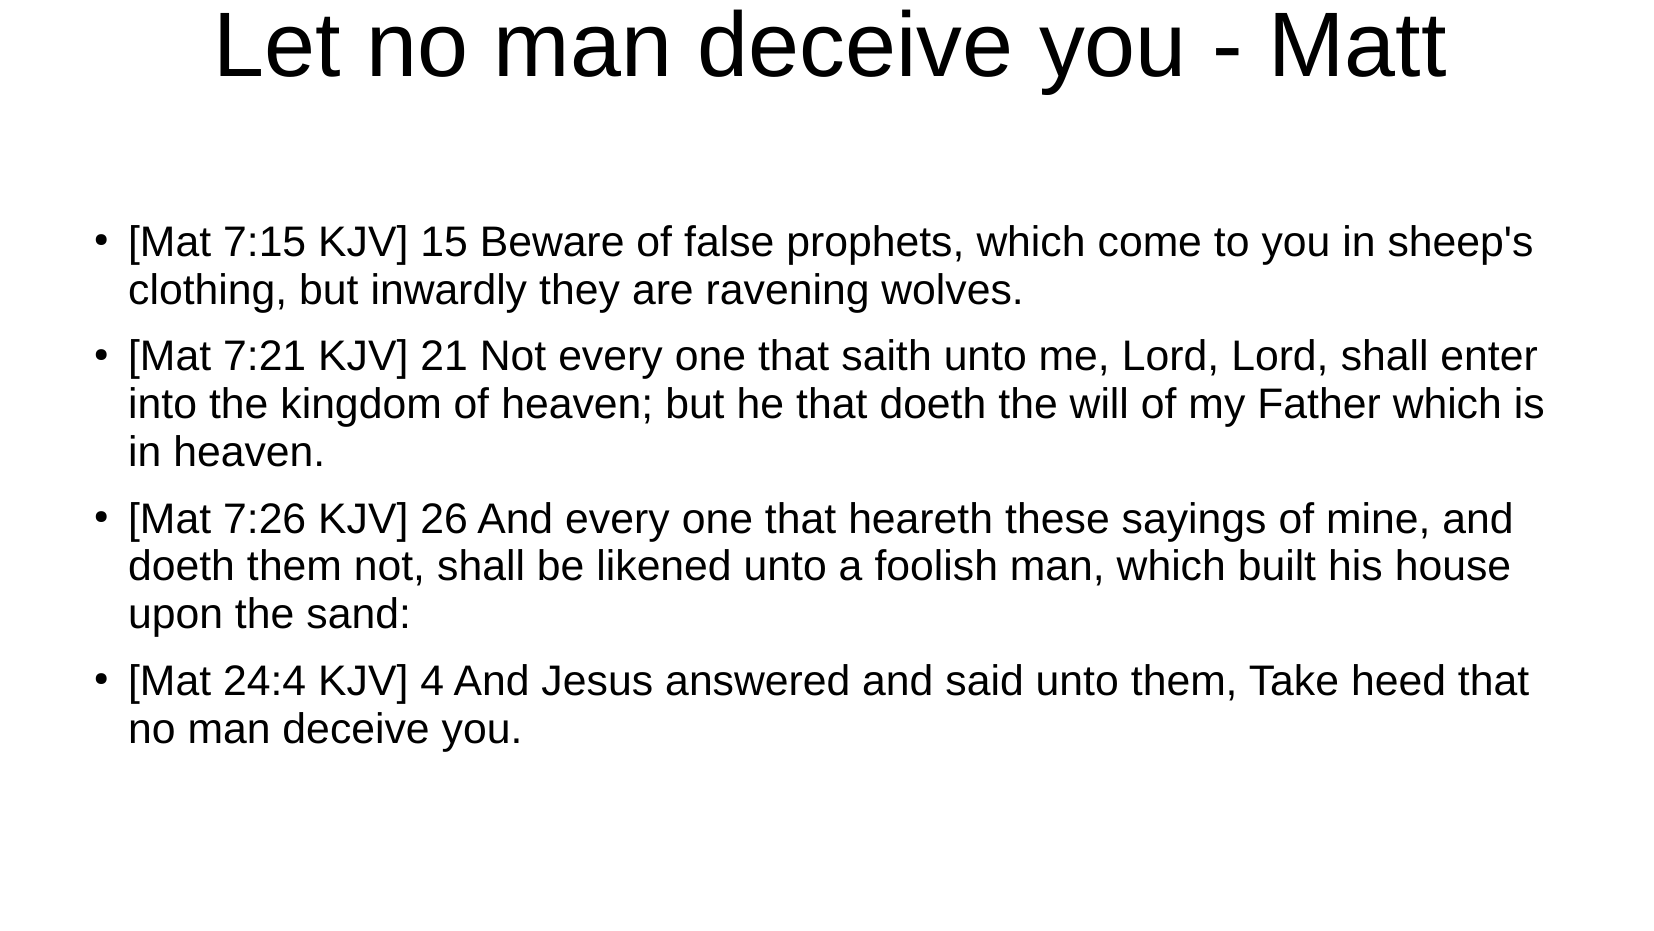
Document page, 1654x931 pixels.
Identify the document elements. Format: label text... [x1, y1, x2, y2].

list [Mat 7:15 KJV] 15 Beware of false prophets, which come to you in sheep's clothing, but inwardly they are ravening wolves. [Mat 7:21 KJV] 21 Not every one that saith unto me, Lord, Lord, shall enter into the kingdom of heaven; but he that doeth the will of my Father which is in heaven. [Mat 7:26 KJV] 26 And every one that heareth these sayings of mine, and doeth them not, shall be likened unto a foolish man, which built his house upon the sand: [Mat 24:4 KJV] 4 And Jesus answered and said unto them, Take heed that no man deceive you. [82, 217, 1571, 758]
title Let no man deceive you - Matt [86, 0, 1576, 97]
